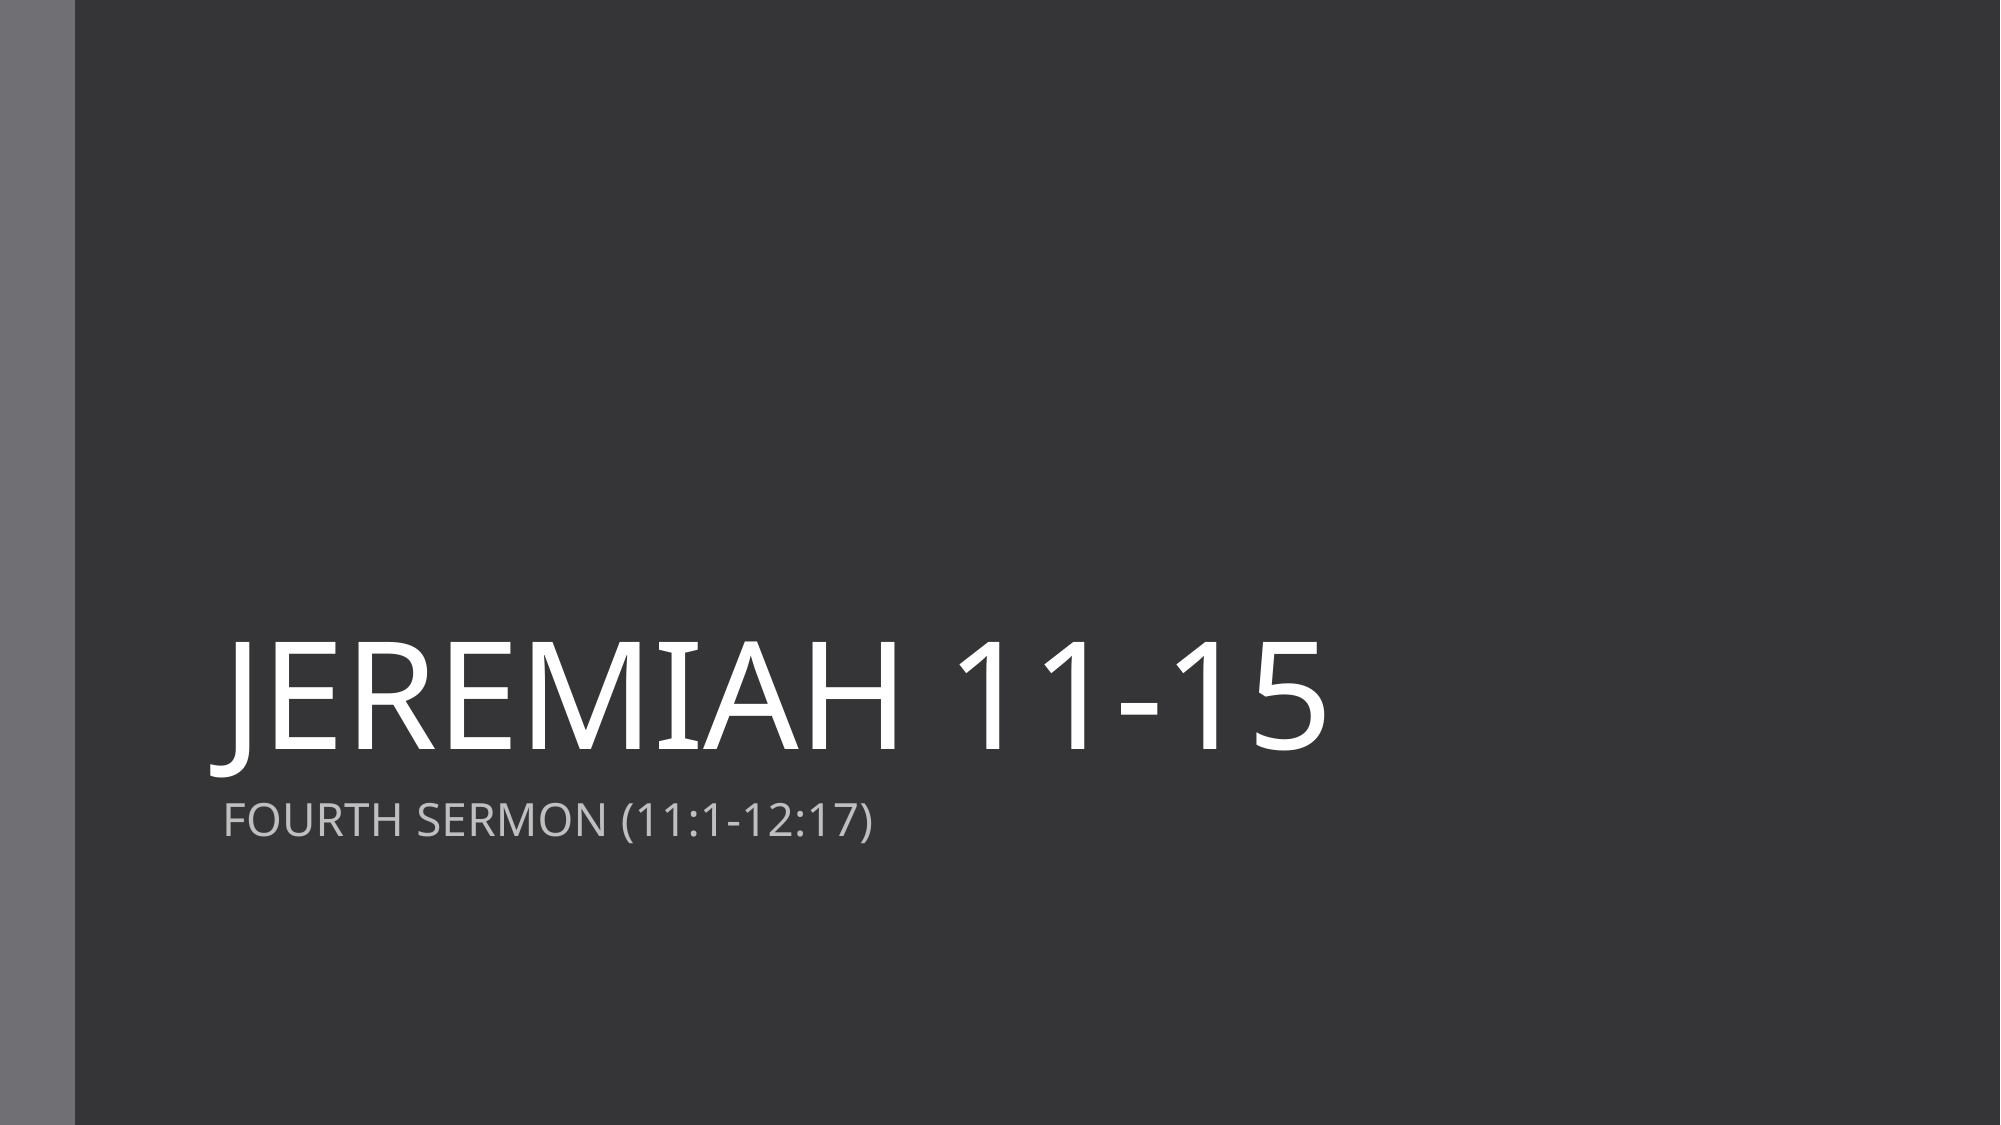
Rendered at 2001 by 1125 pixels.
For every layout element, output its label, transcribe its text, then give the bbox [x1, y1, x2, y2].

title JEREMIAH 11-15 [206, 124, 1752, 787]
subtitle FOURTH SERMON (11:1-12:17) [206, 787, 1752, 1066]
